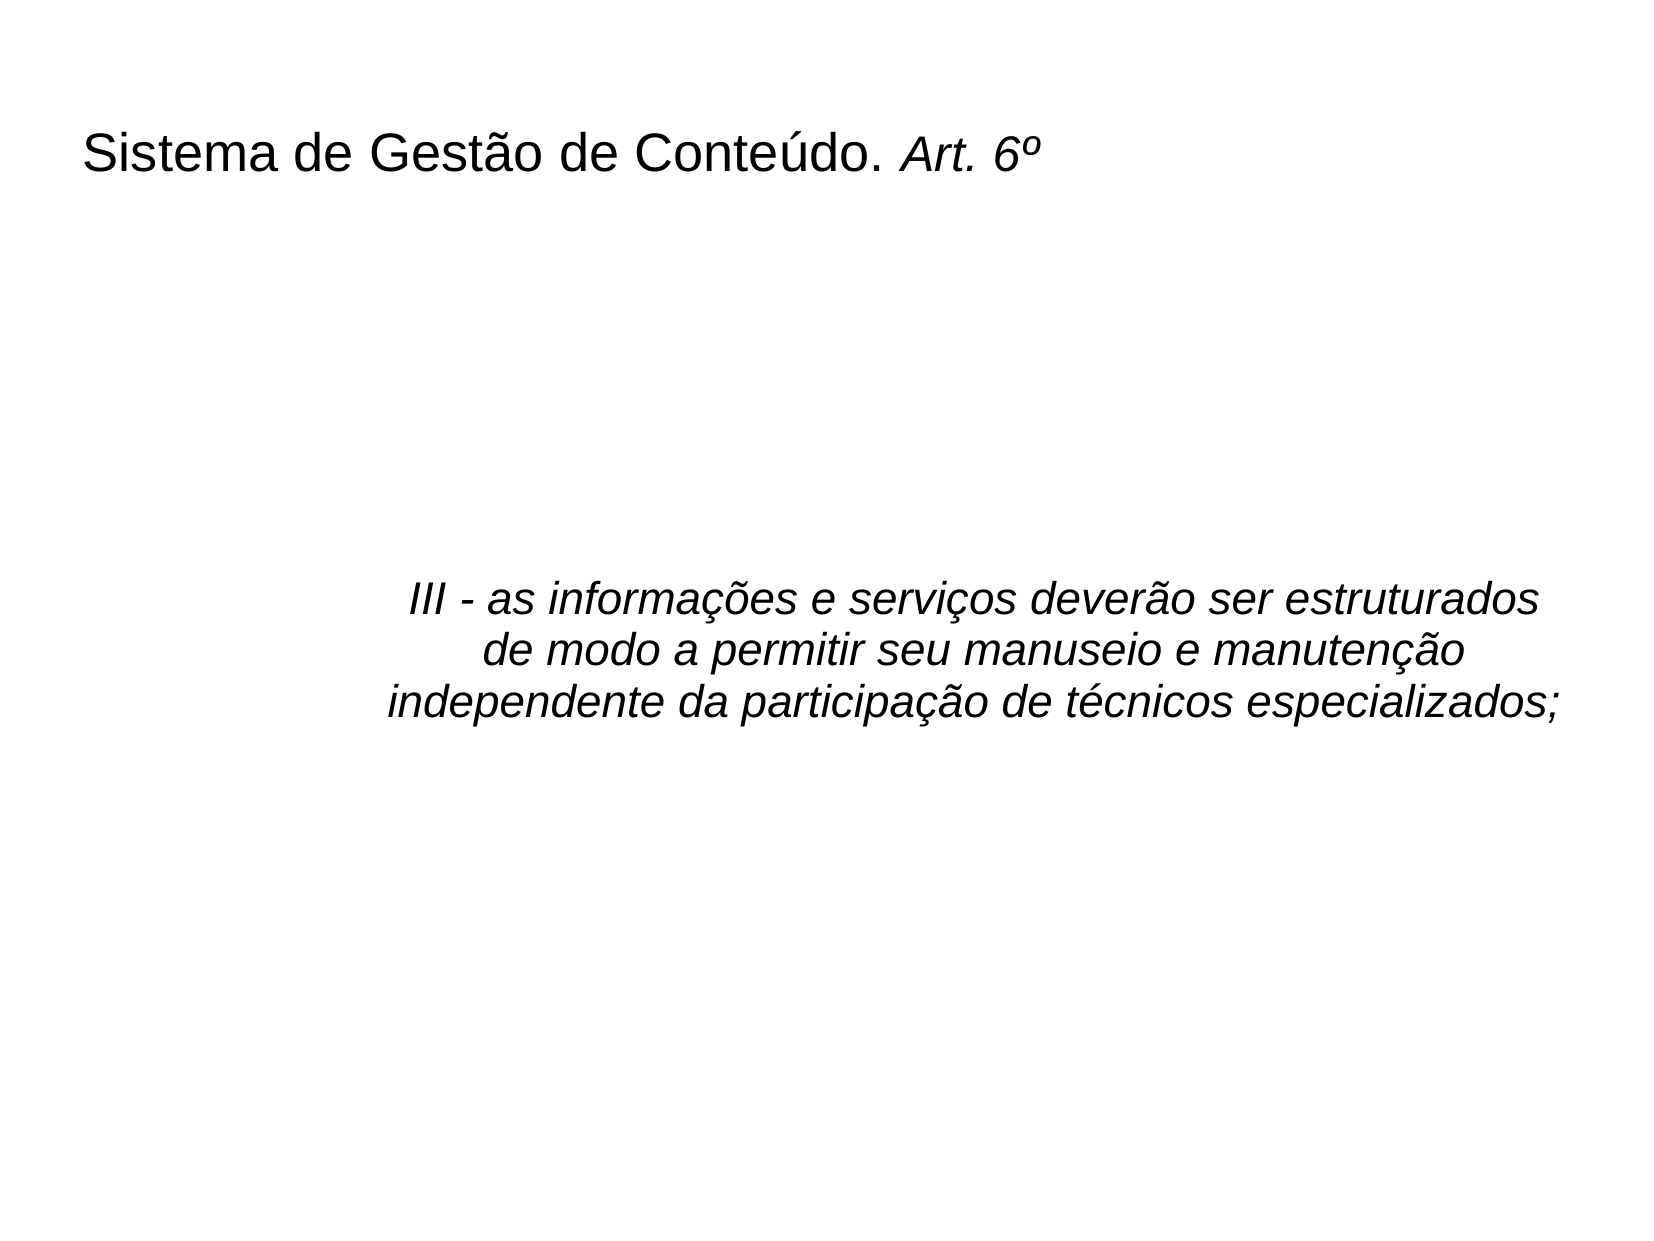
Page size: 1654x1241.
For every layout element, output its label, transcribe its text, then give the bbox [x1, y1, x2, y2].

title Sistema de Gestão de Conteúdo. Art. 6º [82, 49, 1571, 257]
subtitle III - as informações e serviços deverão ser estruturados de modo a permitir seu manuseio e manutenção independente da participação de técnicos especializados; [82, 290, 1571, 1010]
